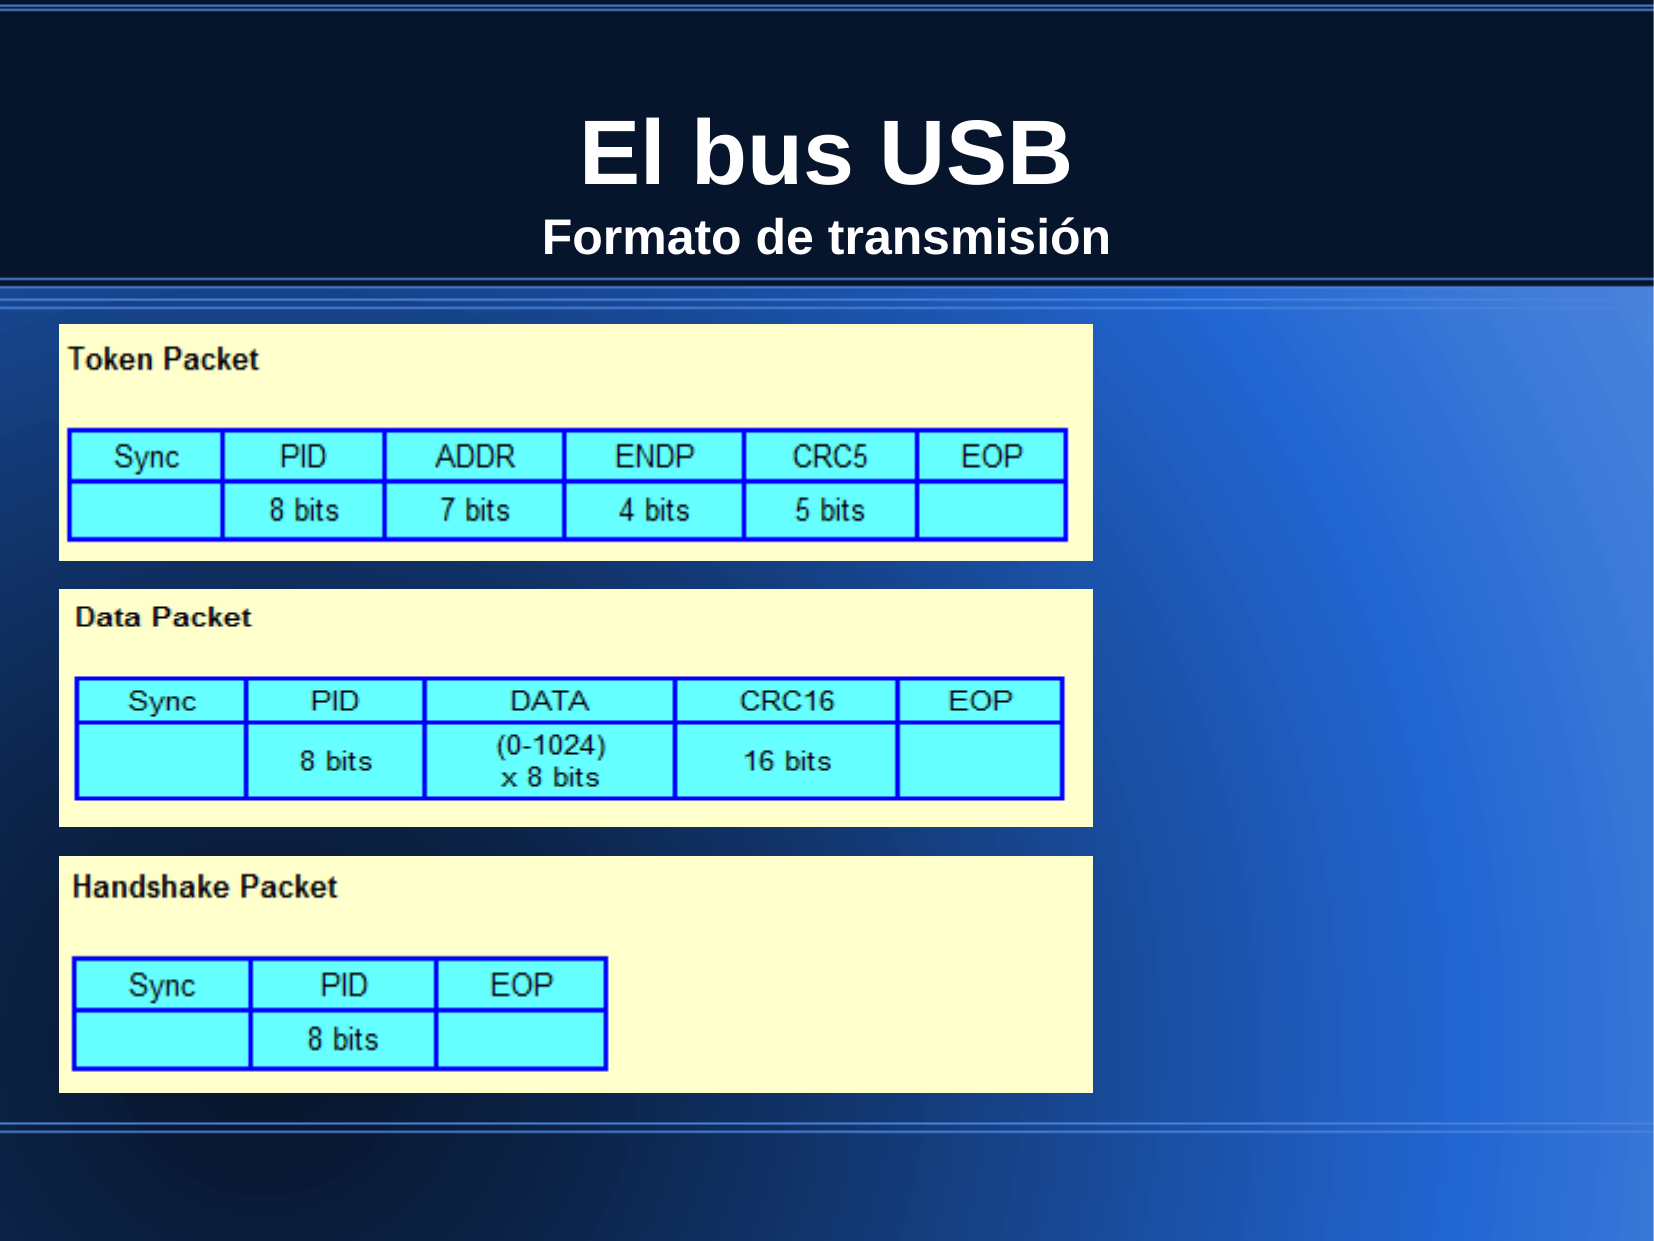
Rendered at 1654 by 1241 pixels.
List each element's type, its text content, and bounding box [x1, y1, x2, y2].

title Formato de transmisión [509, 208, 1145, 266]
picture [0, 0, 1654, 1241]
title El bus USB [82, 49, 1571, 257]
